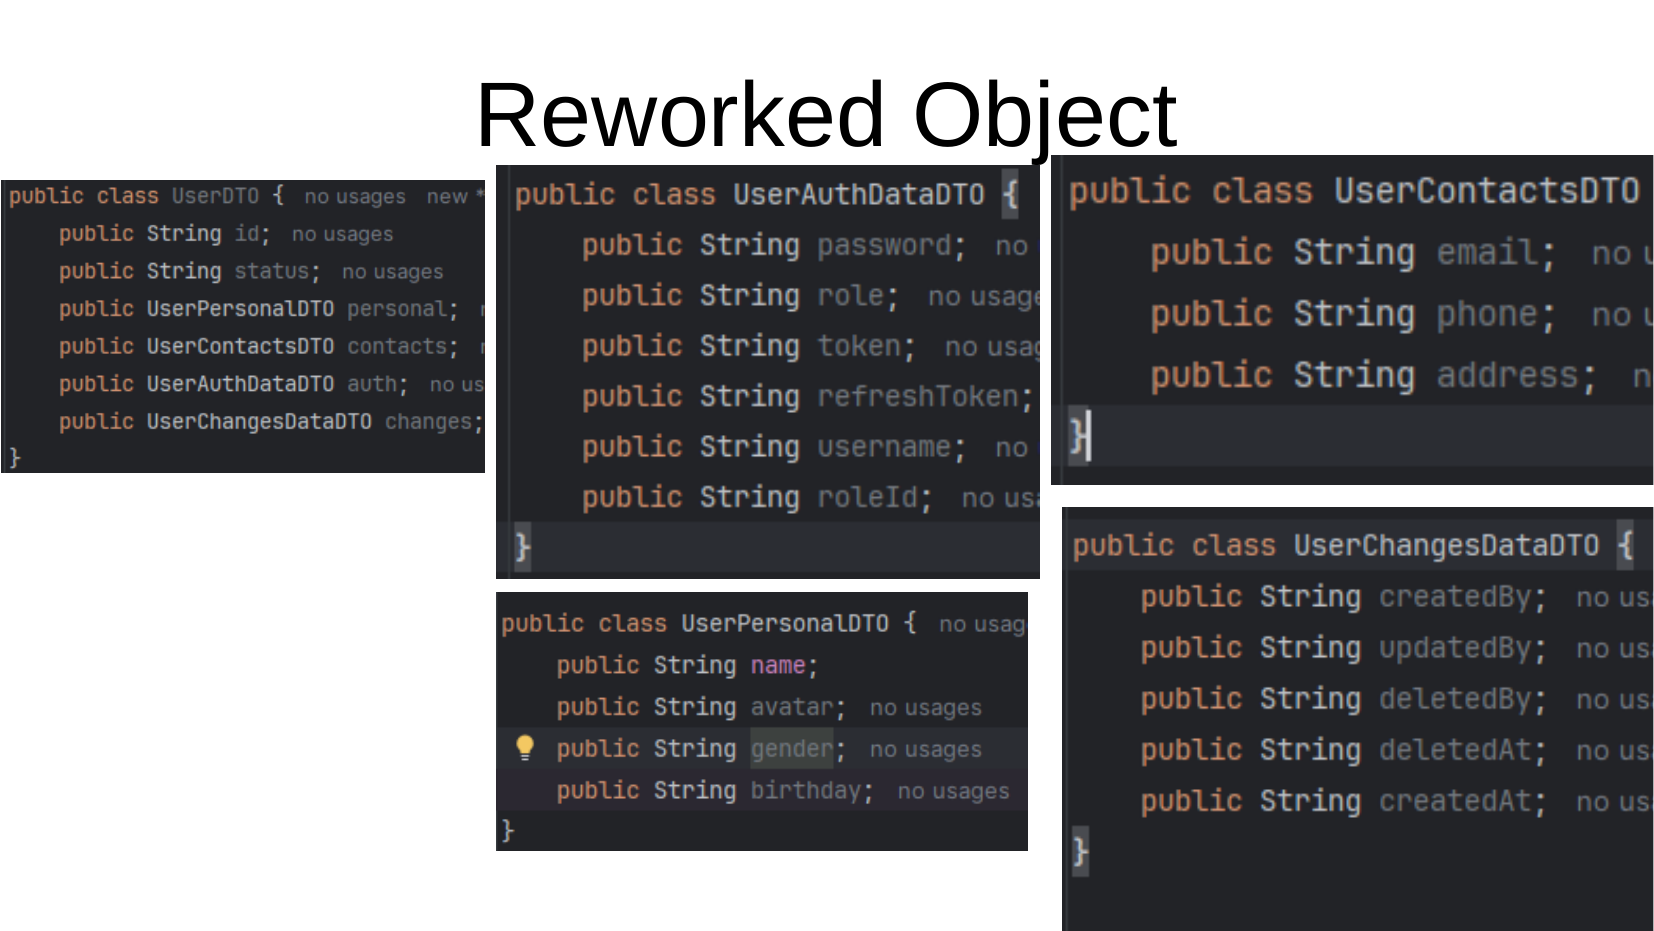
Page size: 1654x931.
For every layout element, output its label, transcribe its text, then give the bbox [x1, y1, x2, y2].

picture [1062, 507, 1654, 931]
picture [496, 592, 1028, 851]
title Reworked Object [82, 37, 1571, 193]
picture [1, 180, 485, 473]
picture [1051, 155, 1654, 485]
picture [496, 165, 1040, 579]
